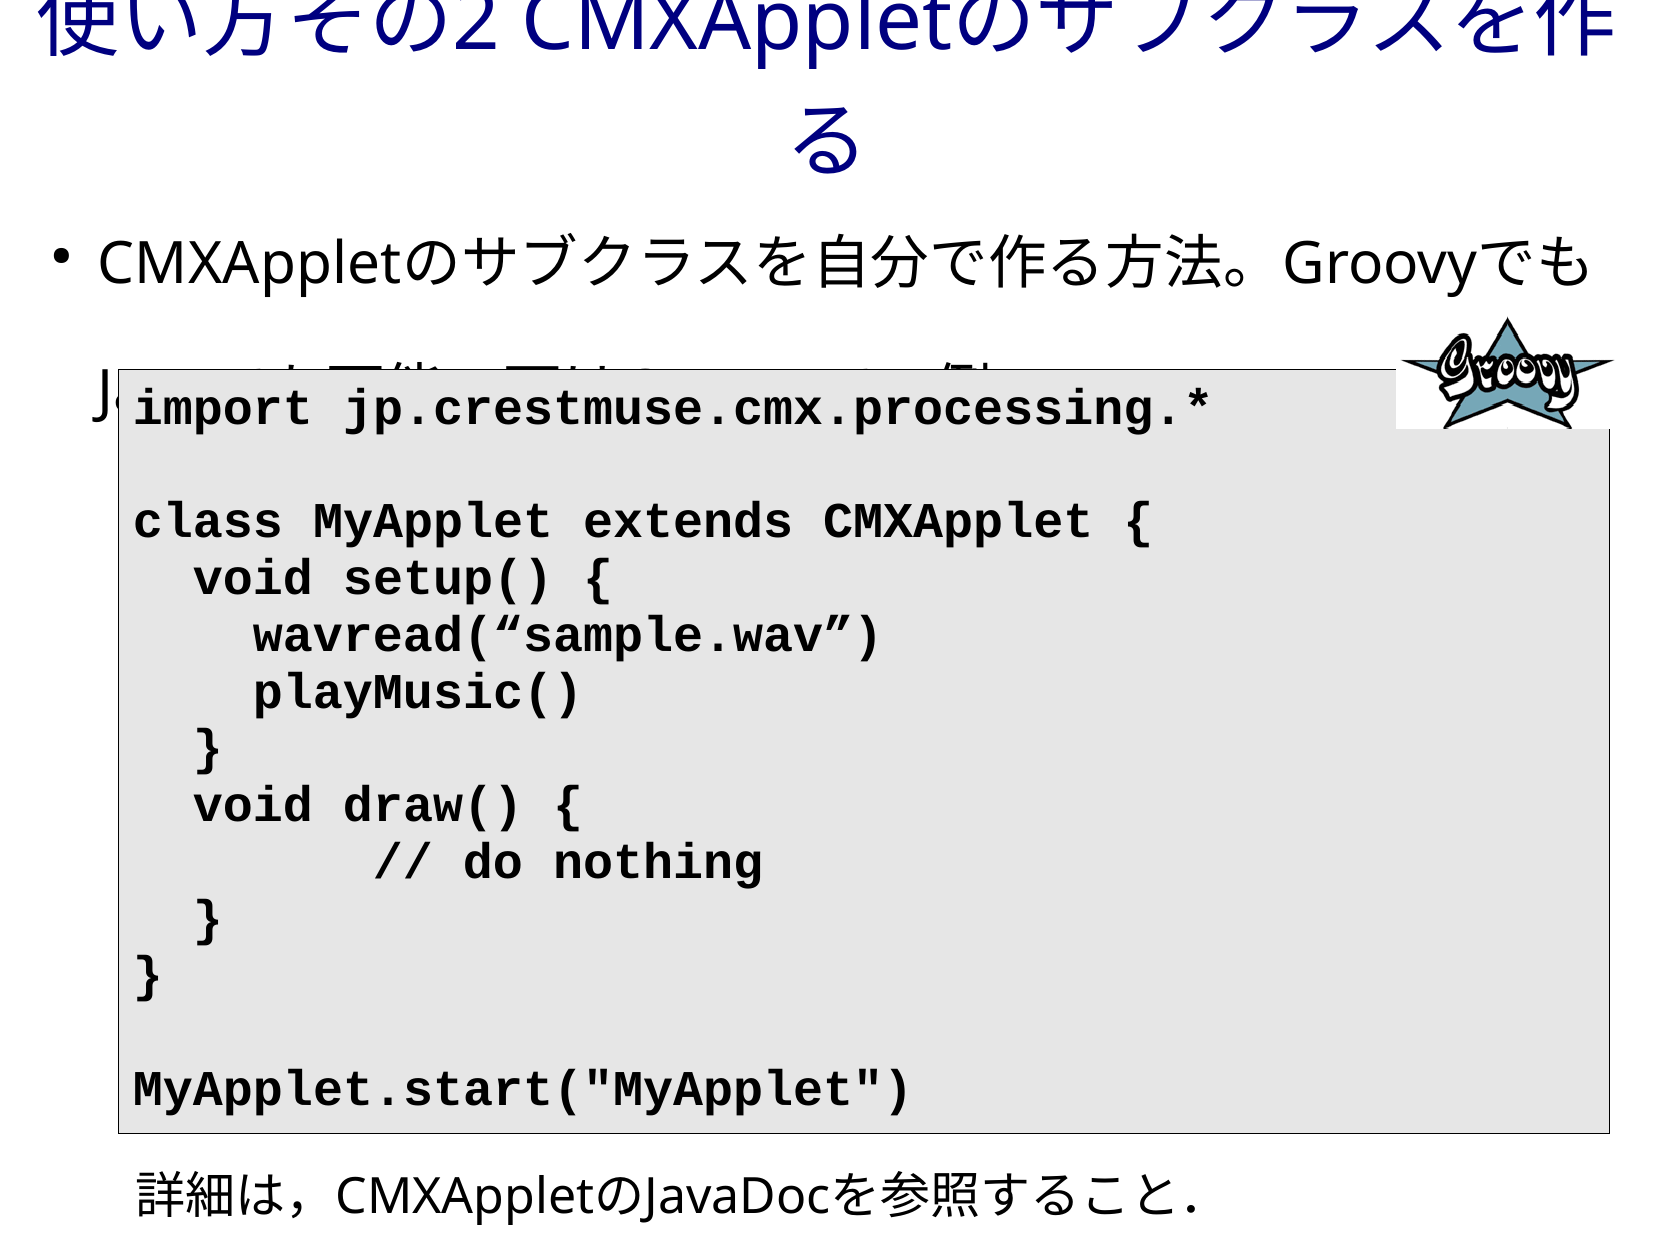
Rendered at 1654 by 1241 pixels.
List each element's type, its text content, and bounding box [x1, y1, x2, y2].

text_box import jp.crestmuse.cmx.processing.* class MyApplet extends CMXApplet { void setup() { wavread(“sample.wav”) playMusic() } void draw() { // do nothing } } MyApplet.start("MyApplet") [118, 369, 1610, 1134]
title 使い方その2 CMXAppletのサブクラスを作る [17, 28, 1636, 119]
list CMXAppletのサブクラスを自分で作る方法。Groovyでも Javaでも可能。下はGroovyでの例。 [35, 172, 1622, 443]
picture [1396, 312, 1619, 429]
text_box 詳細は，CMXAppletのJavaDocを参照すること． [121, 1148, 1168, 1218]
